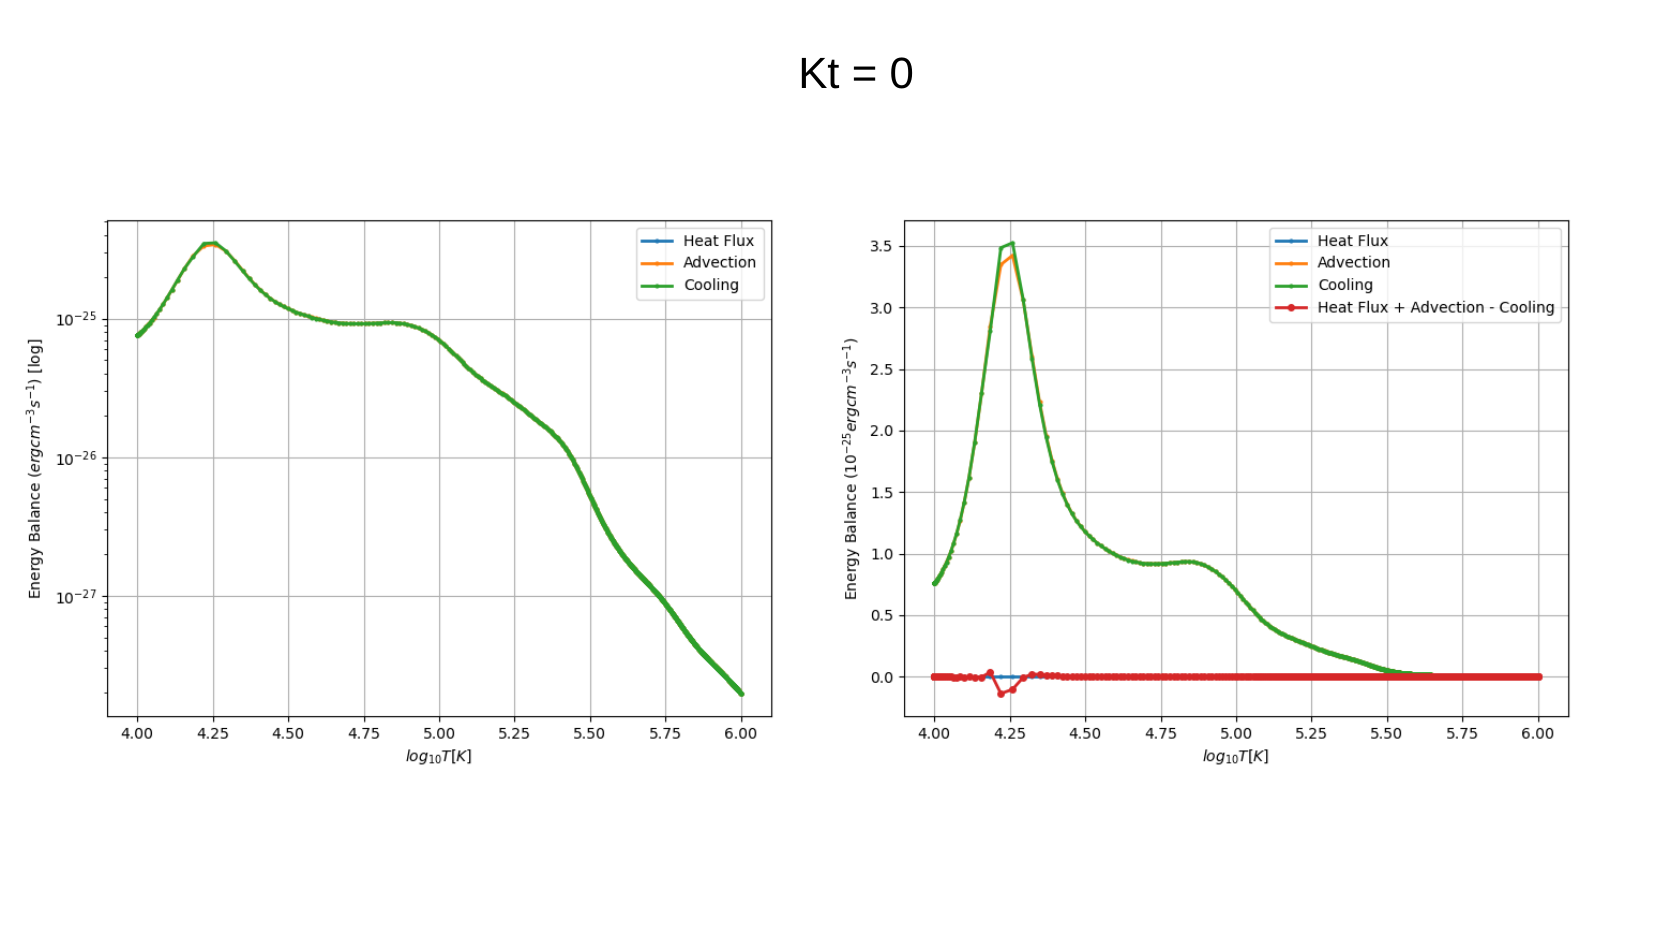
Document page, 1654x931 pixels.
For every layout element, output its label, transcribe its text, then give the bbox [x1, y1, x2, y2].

text_box Kt = 0 [590, 29, 1123, 119]
picture [0, 143, 1654, 787]
